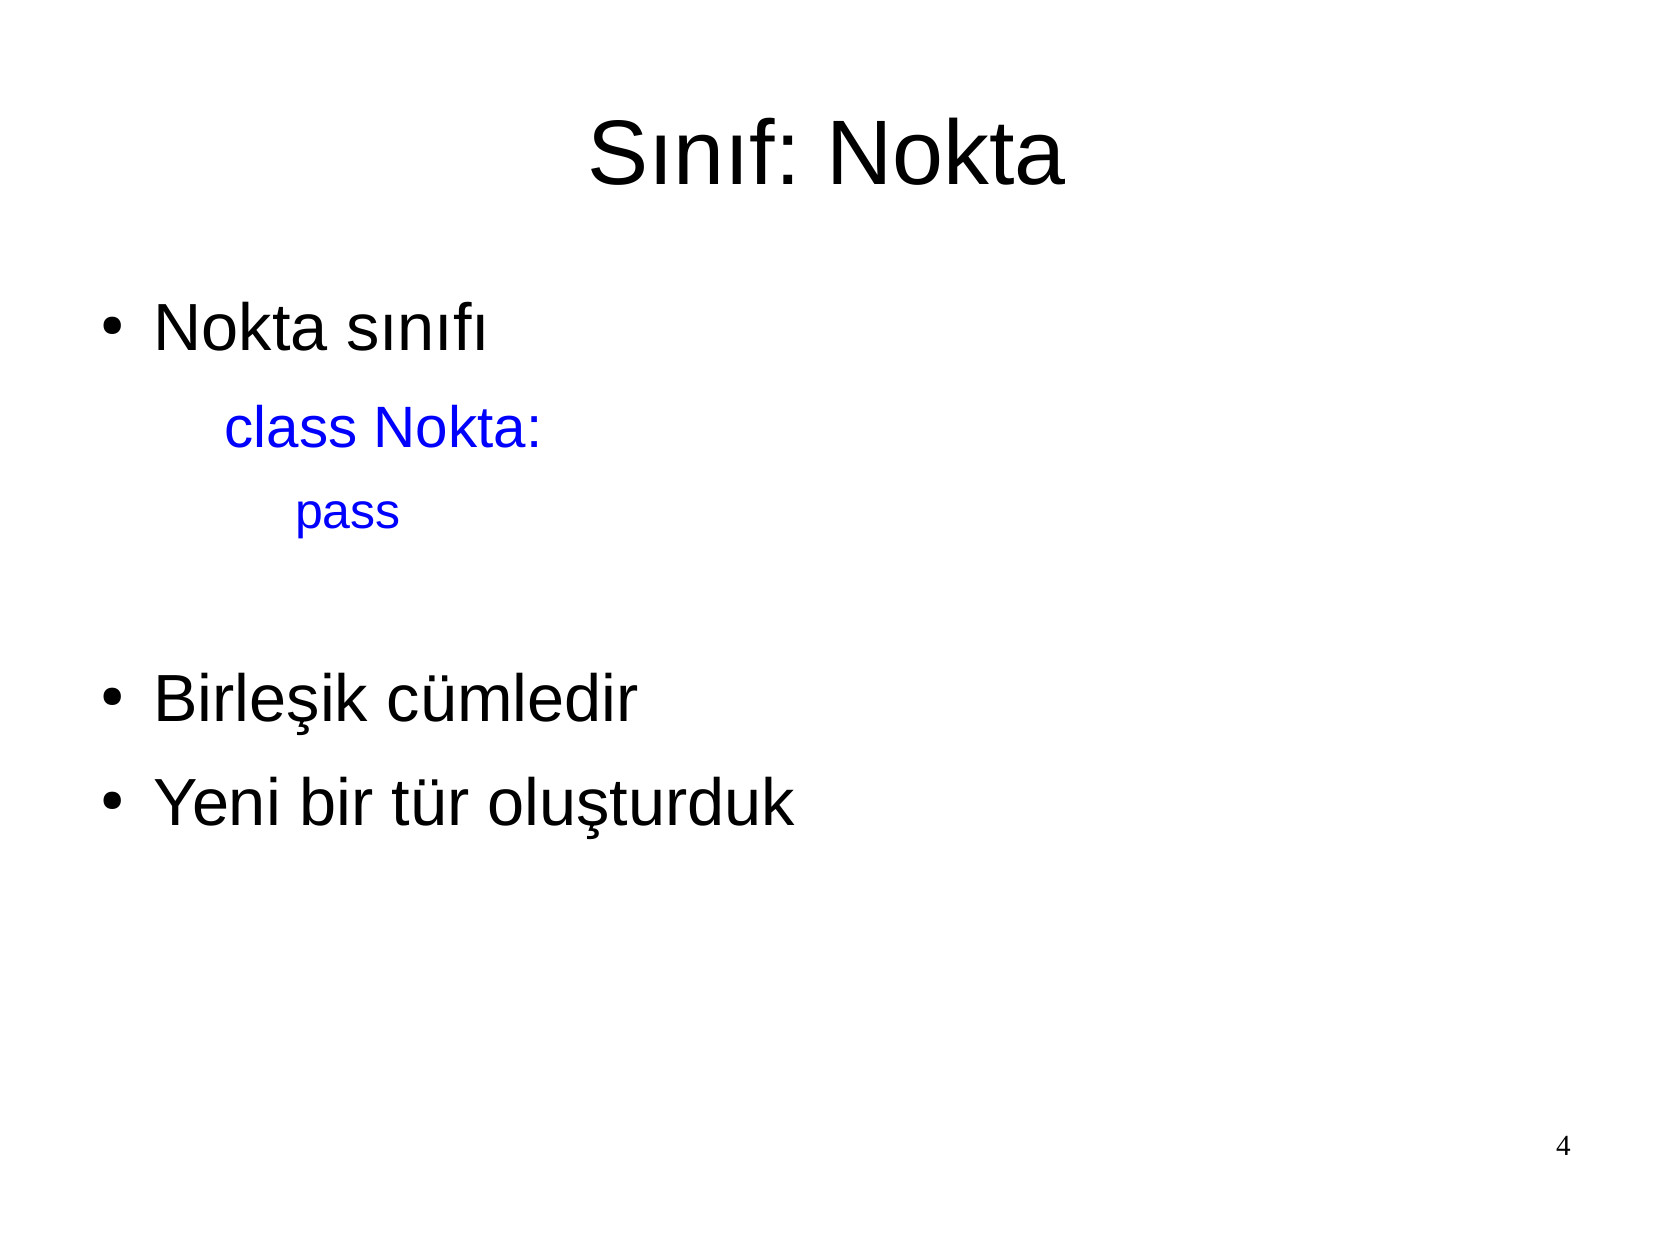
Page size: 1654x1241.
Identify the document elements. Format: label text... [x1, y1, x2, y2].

list Nokta sınıfı class Nokta: pass Birleşik cümledir Yeni bir tür oluşturduk [82, 290, 1571, 1109]
title Sınıf: Nokta [82, 49, 1571, 257]
